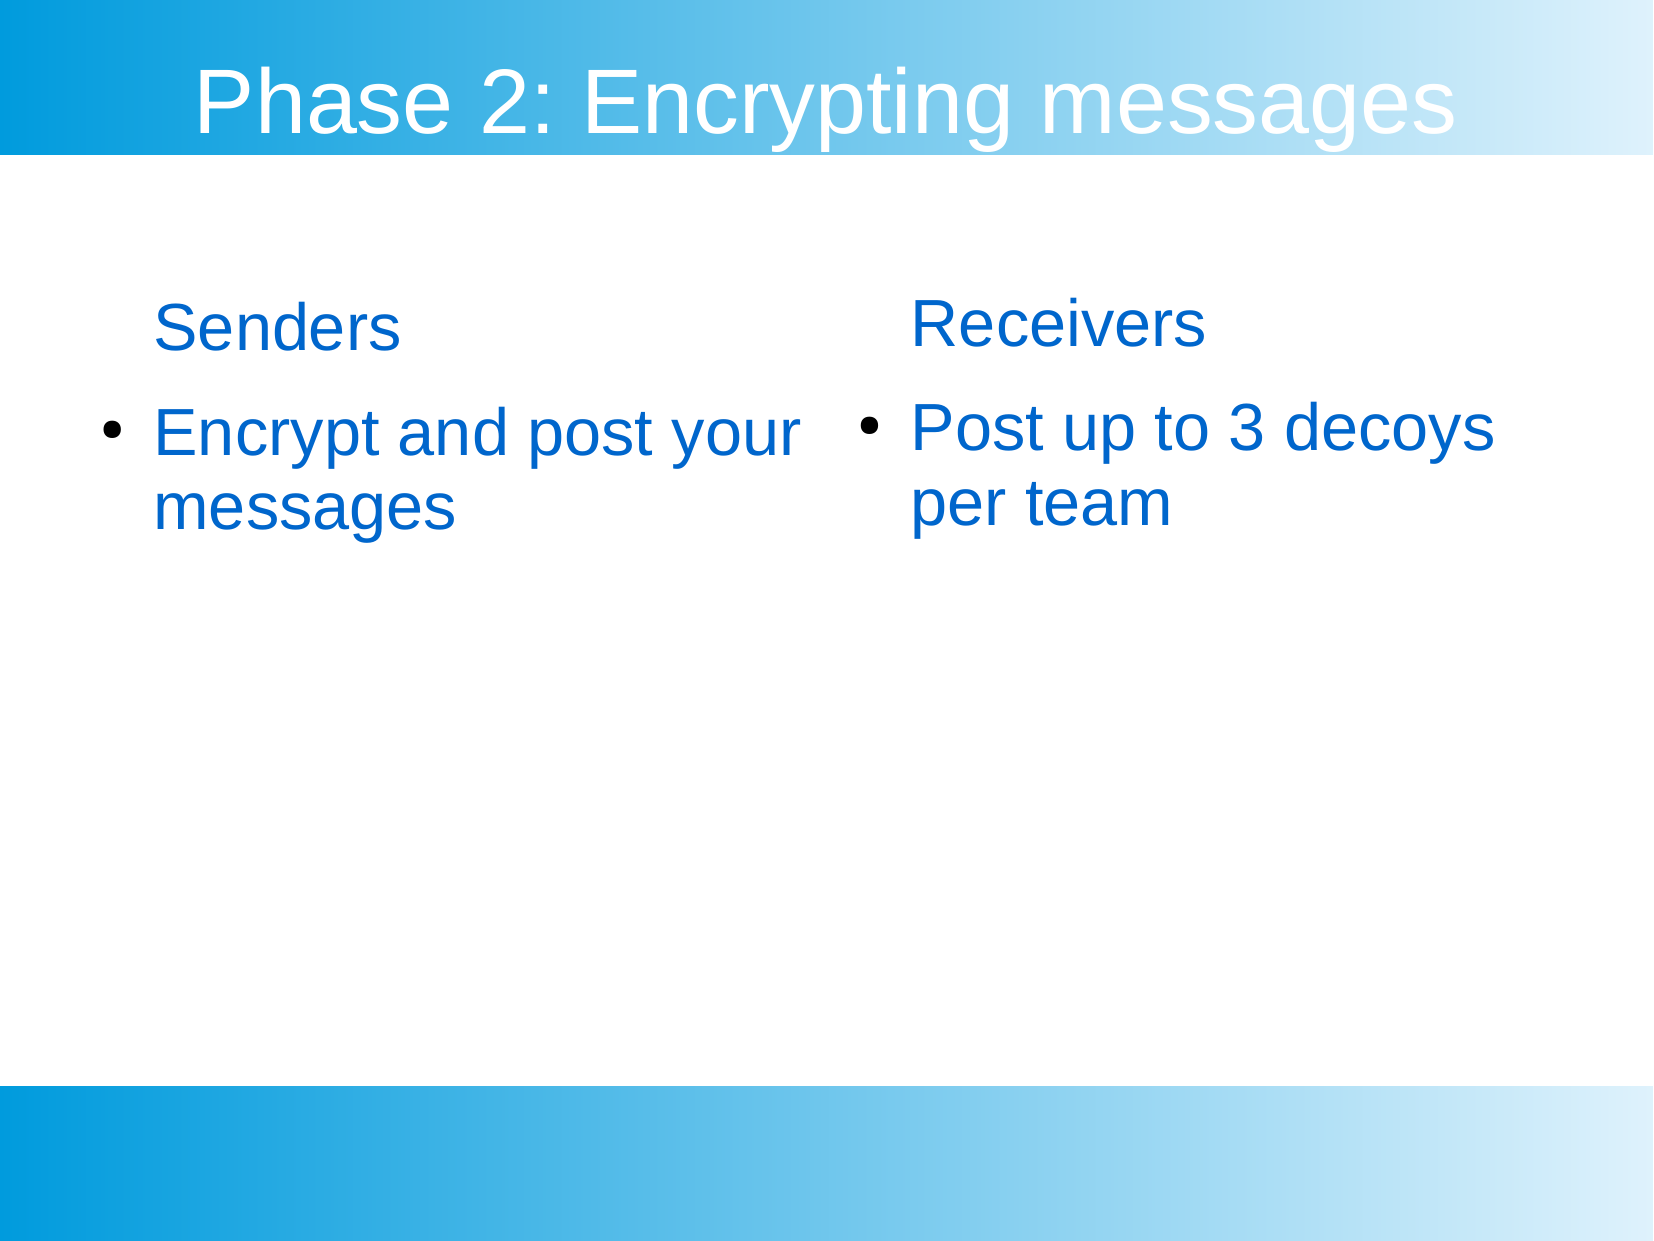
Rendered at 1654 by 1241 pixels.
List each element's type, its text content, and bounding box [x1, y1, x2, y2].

list Senders Encrypt and post your messages [82, 290, 811, 1010]
title Phase 2: Encrypting messages [82, 49, 1571, 155]
list Receivers Post up to 3 decoys per team [840, 285, 1568, 1006]
